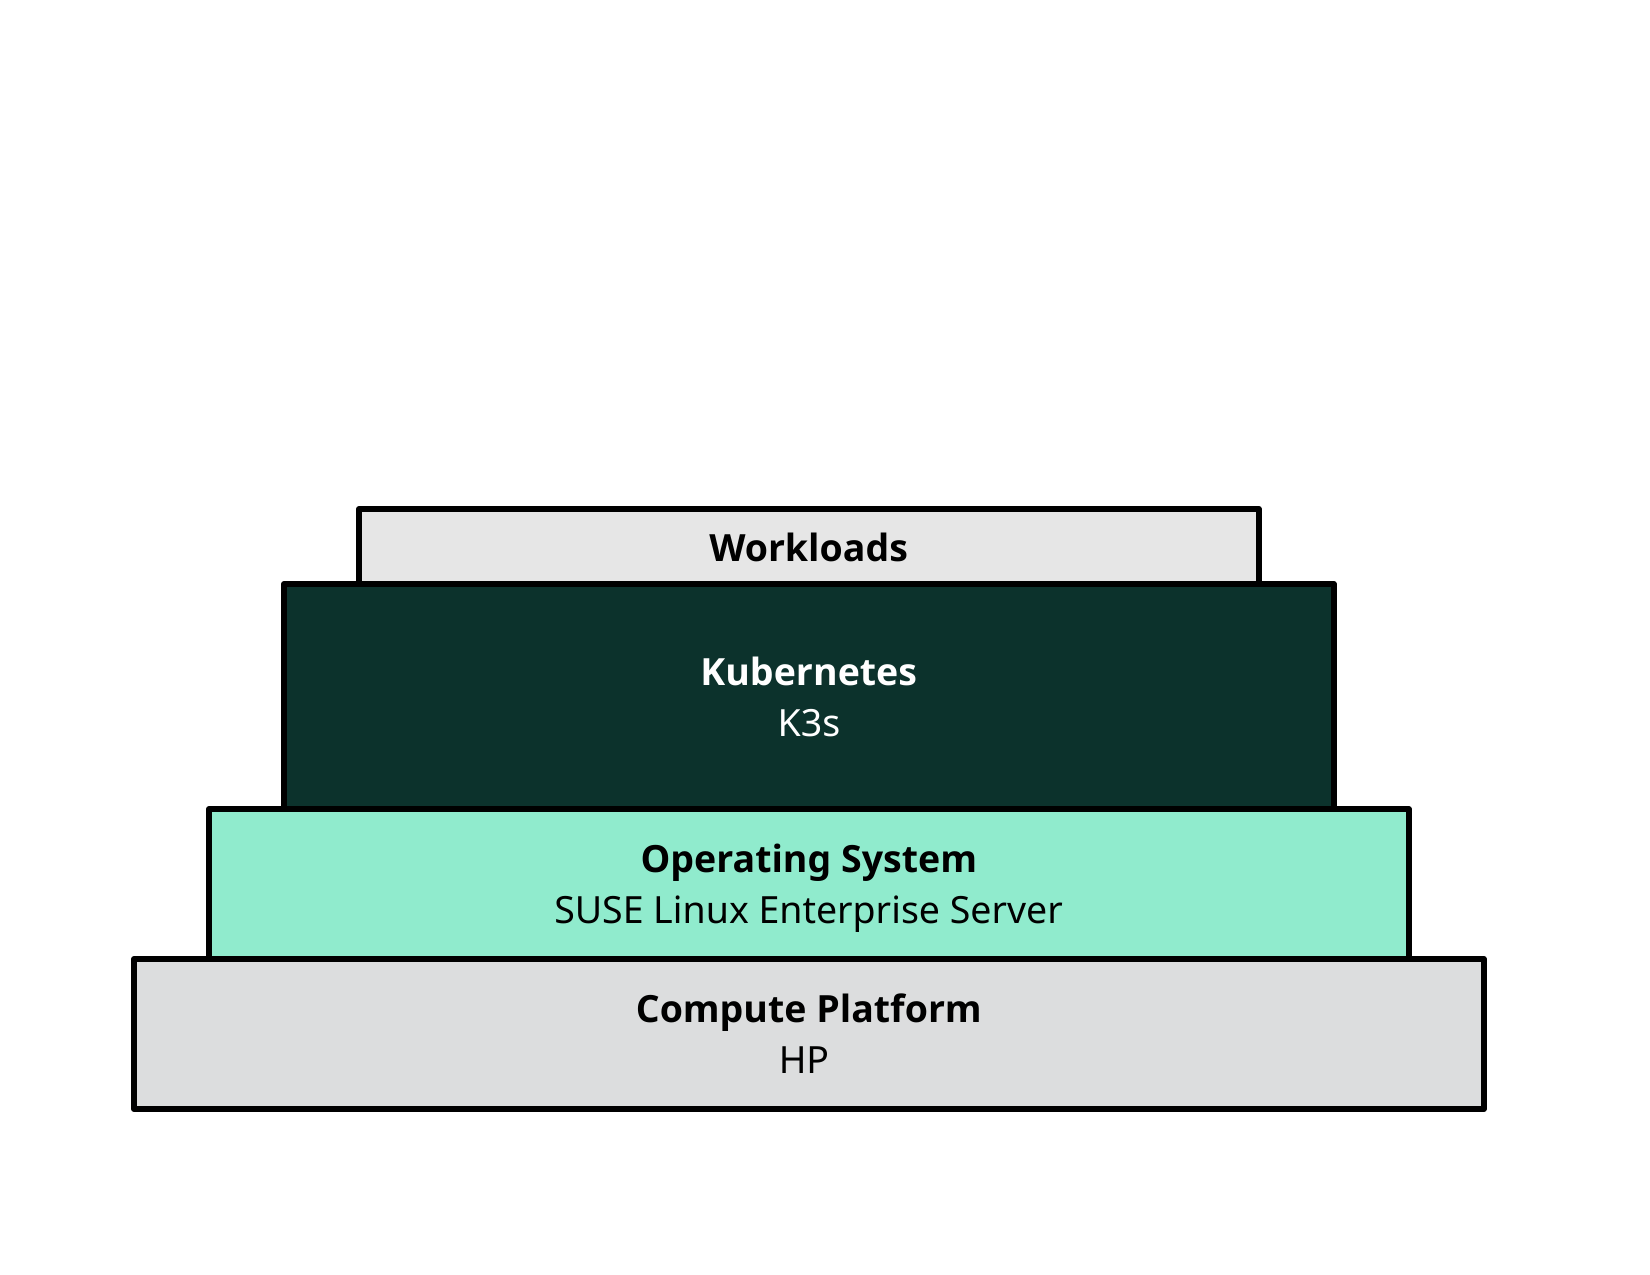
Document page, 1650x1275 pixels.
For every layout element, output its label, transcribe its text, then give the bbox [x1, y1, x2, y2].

text_box Workloads [358, 508, 1259, 584]
text_box Compute Platform HP [133, 958, 1484, 1109]
text_box Kubernetes K3s [283, 583, 1334, 809]
text_box Operating System SUSE Linux Enterprise Server [208, 809, 1409, 960]
